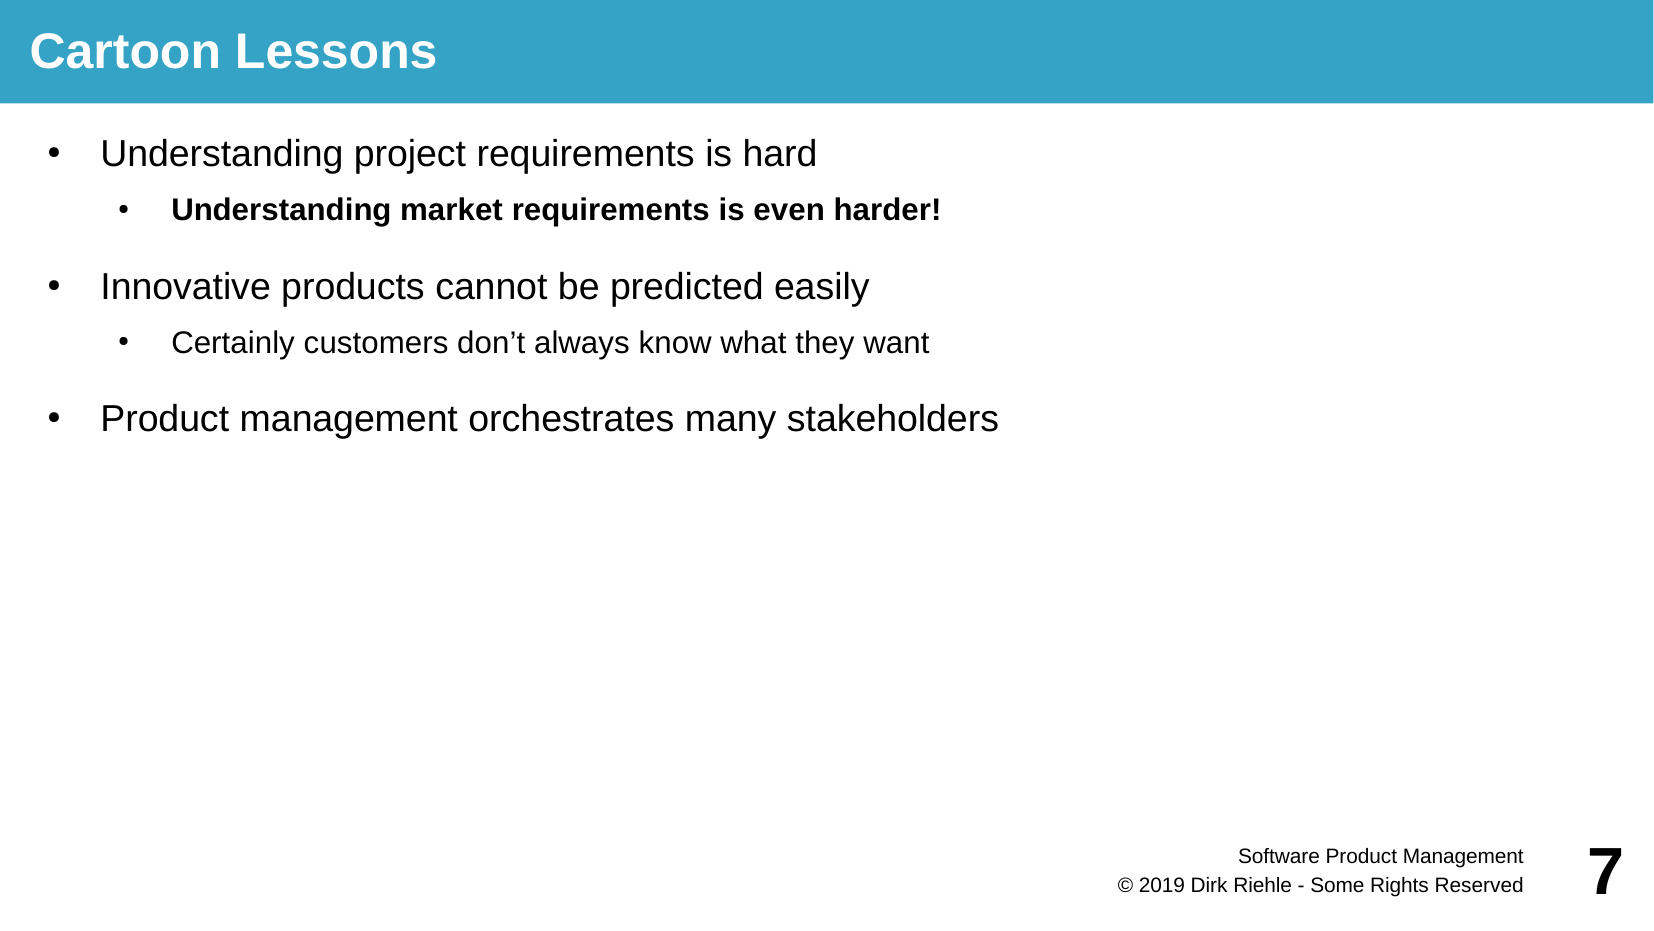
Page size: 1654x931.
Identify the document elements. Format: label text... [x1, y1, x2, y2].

title Cartoon Lessons [0, 0, 1654, 104]
list Understanding project requirements is hard Understanding market requirements is even harder! Innovative products cannot be predicted easily Certainly customers don’t always know what they want Product management orchestrates many stakeholders [29, 132, 1625, 813]
